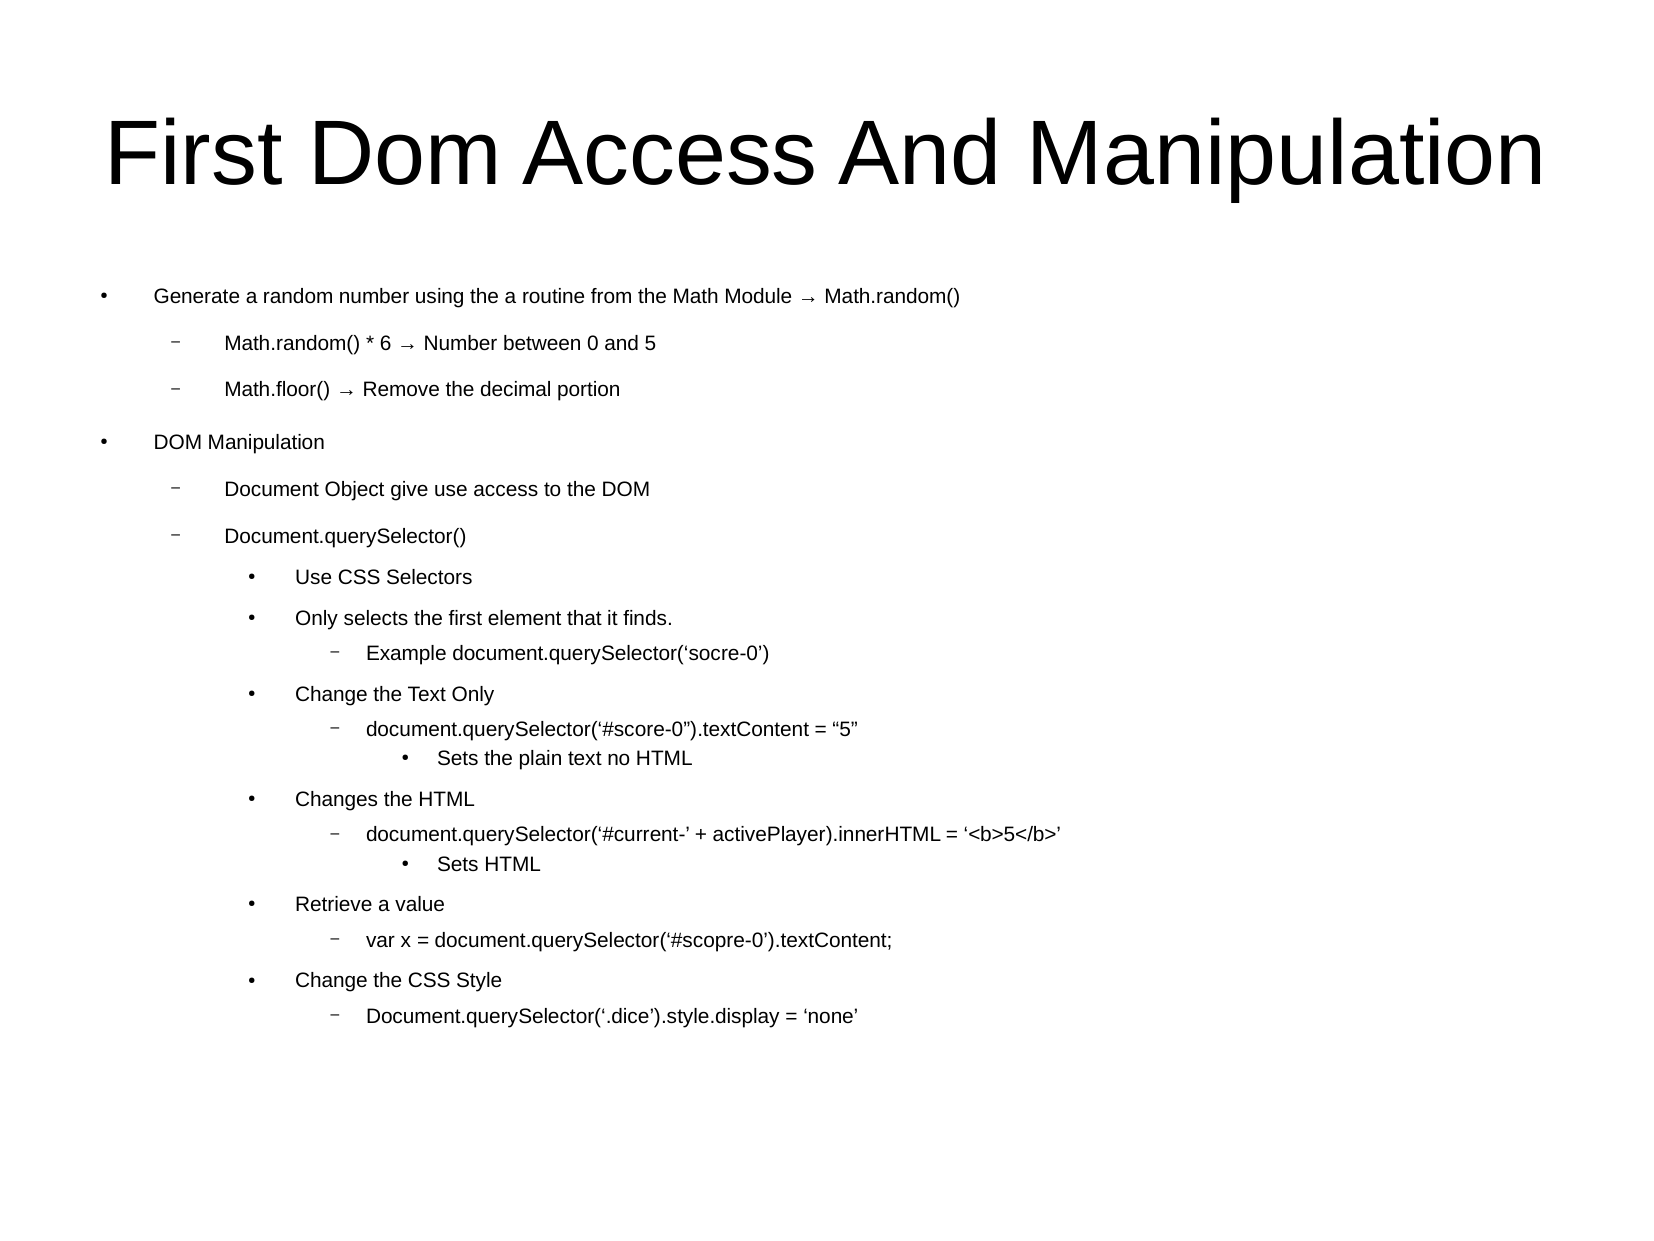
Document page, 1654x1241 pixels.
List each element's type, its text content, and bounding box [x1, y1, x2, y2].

list Generate a random number using the a routine from the Math Module → Math.random() Math.random() * 6 → Number between 0 and 5 Math.floor() → Remove the decimal portion DOM Manipulation Document Object give use access to the DOM Document.querySelector() Use CSS Selectors Only selects the first element that it finds. Example document.querySelector(‘socre-0’) Change the Text Only document.querySelector(‘#score-0”).textContent = “5” Sets the plain text no HTML Changes the HTML document.querySelector(‘#current-’ + activePlayer).innerHTML = ‘<b>5</b>’ Sets HTML Retrieve a value var x = document.querySelector(‘#scopre-0’).textContent; Change the CSS Style Document.querySelector(‘.dice’).style.display = ‘none’ [82, 284, 1560, 1223]
title First Dom Access And Manipulation [82, 49, 1571, 257]
